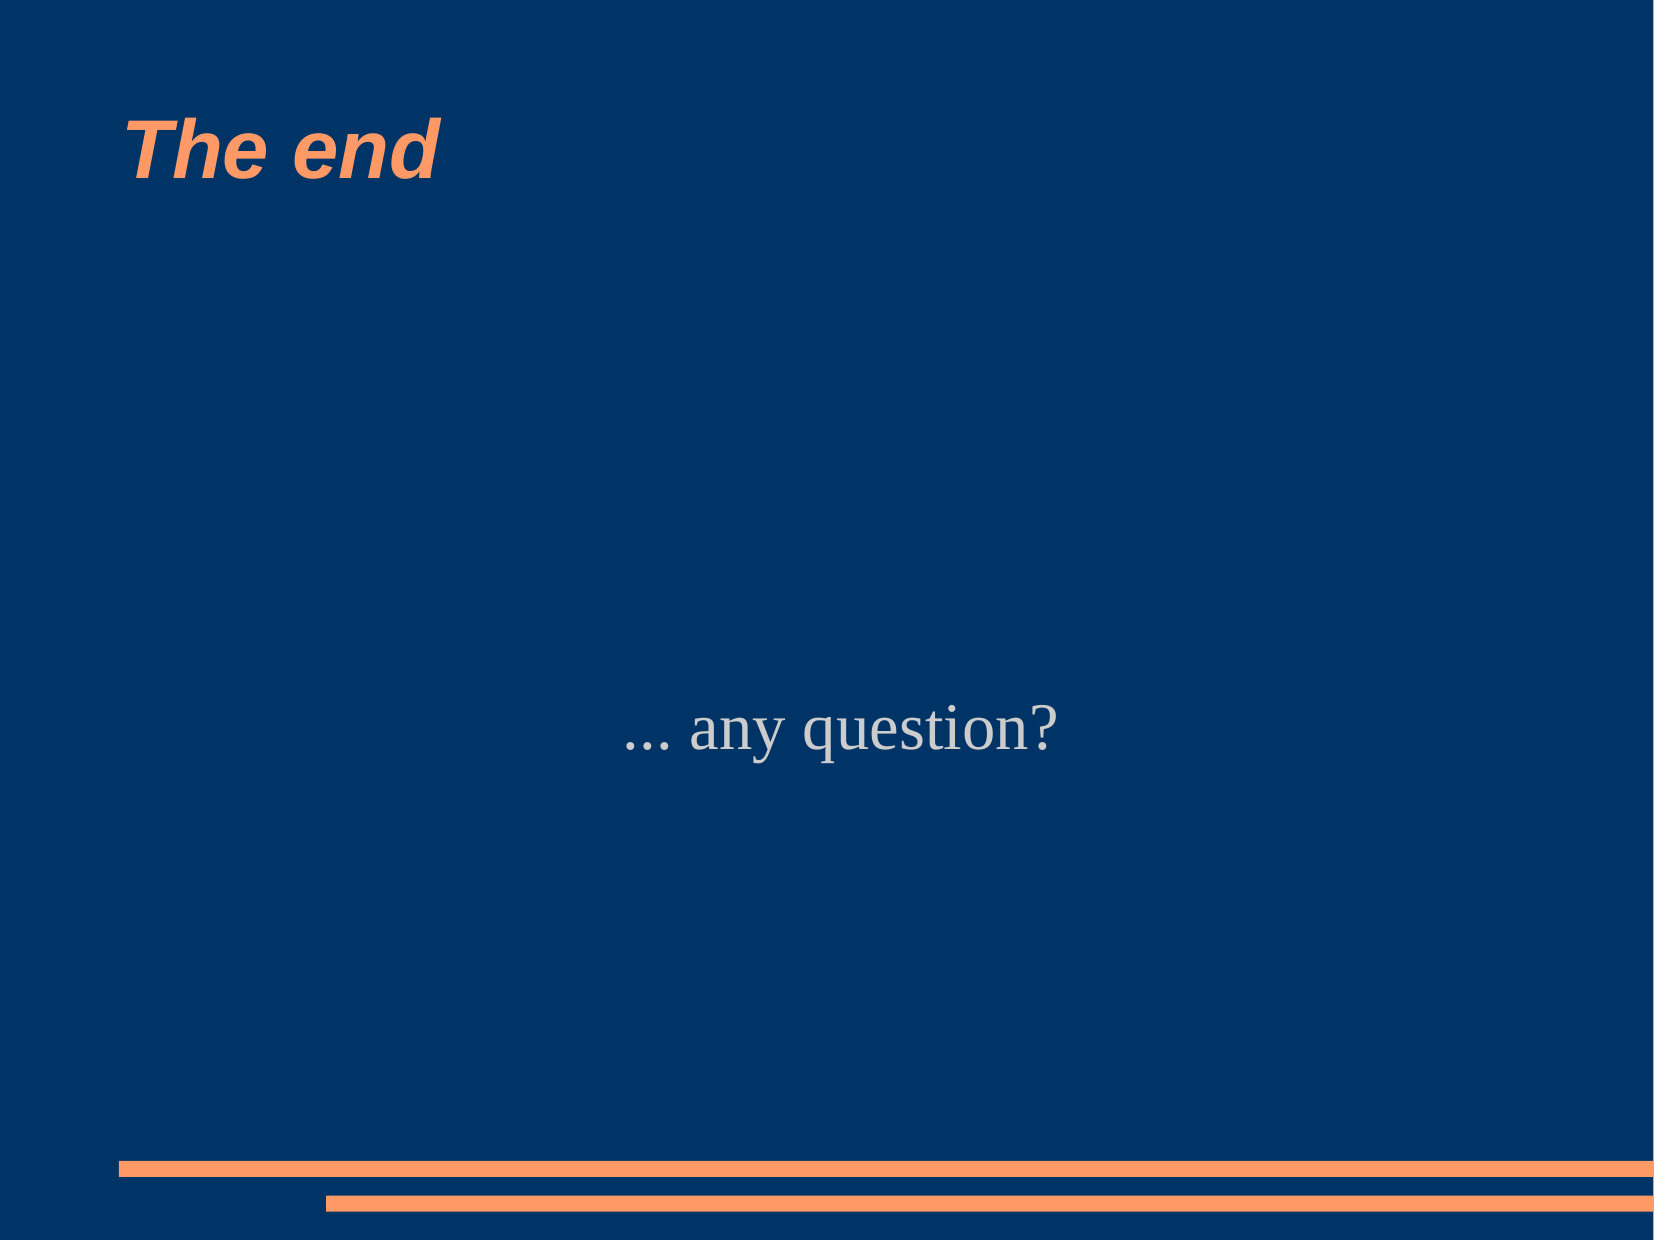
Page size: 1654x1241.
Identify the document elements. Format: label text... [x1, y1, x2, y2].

subtitle ... any question? [121, 322, 1561, 1133]
title The end [121, 46, 1534, 254]
